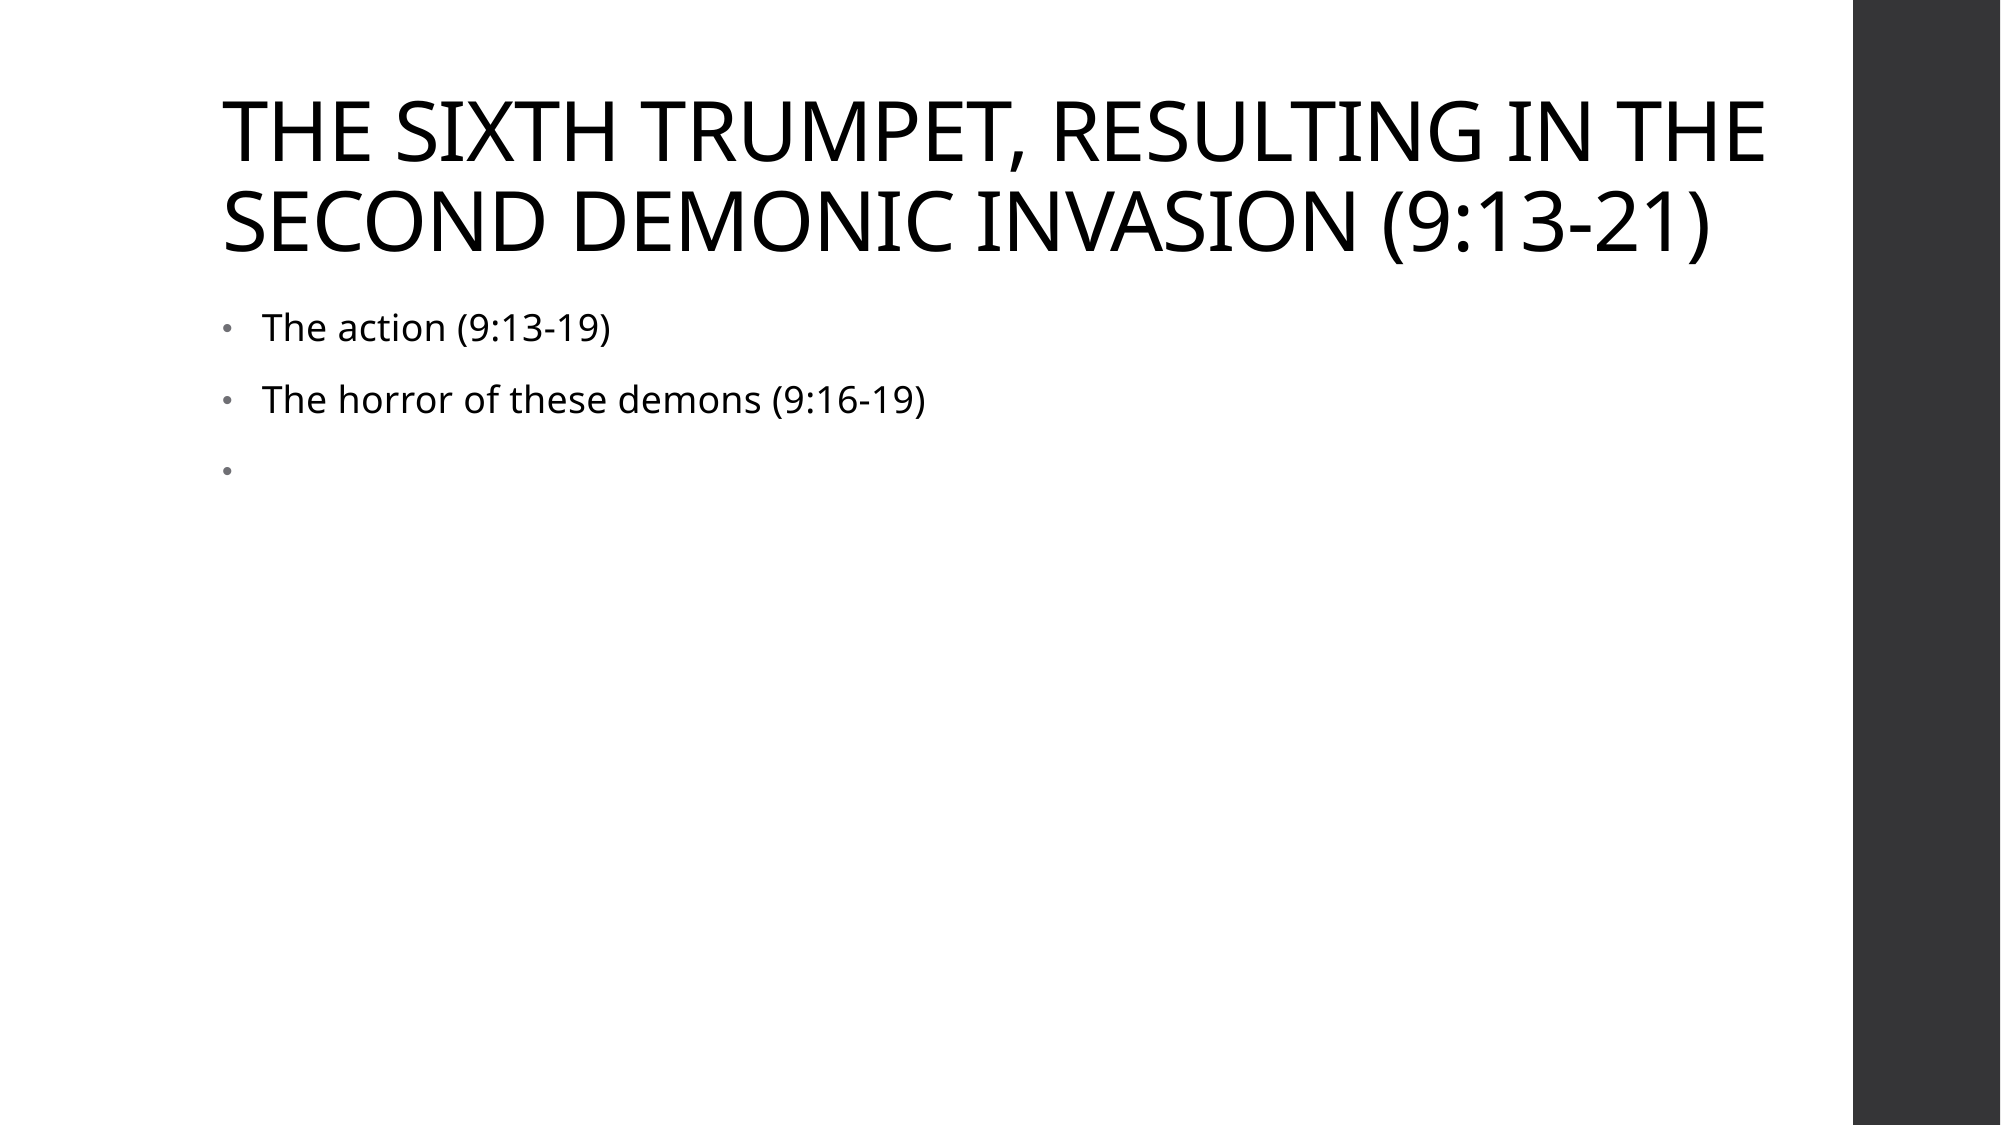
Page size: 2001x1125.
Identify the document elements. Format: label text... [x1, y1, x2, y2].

title THE SIXTH TRUMPET, RESULTING IN THE SECOND DEMONIC INVASION (9:13-21) [206, 60, 1797, 278]
list The action (9:13-19) The horror of these demons (9:16-19) [206, 299, 1617, 1014]
